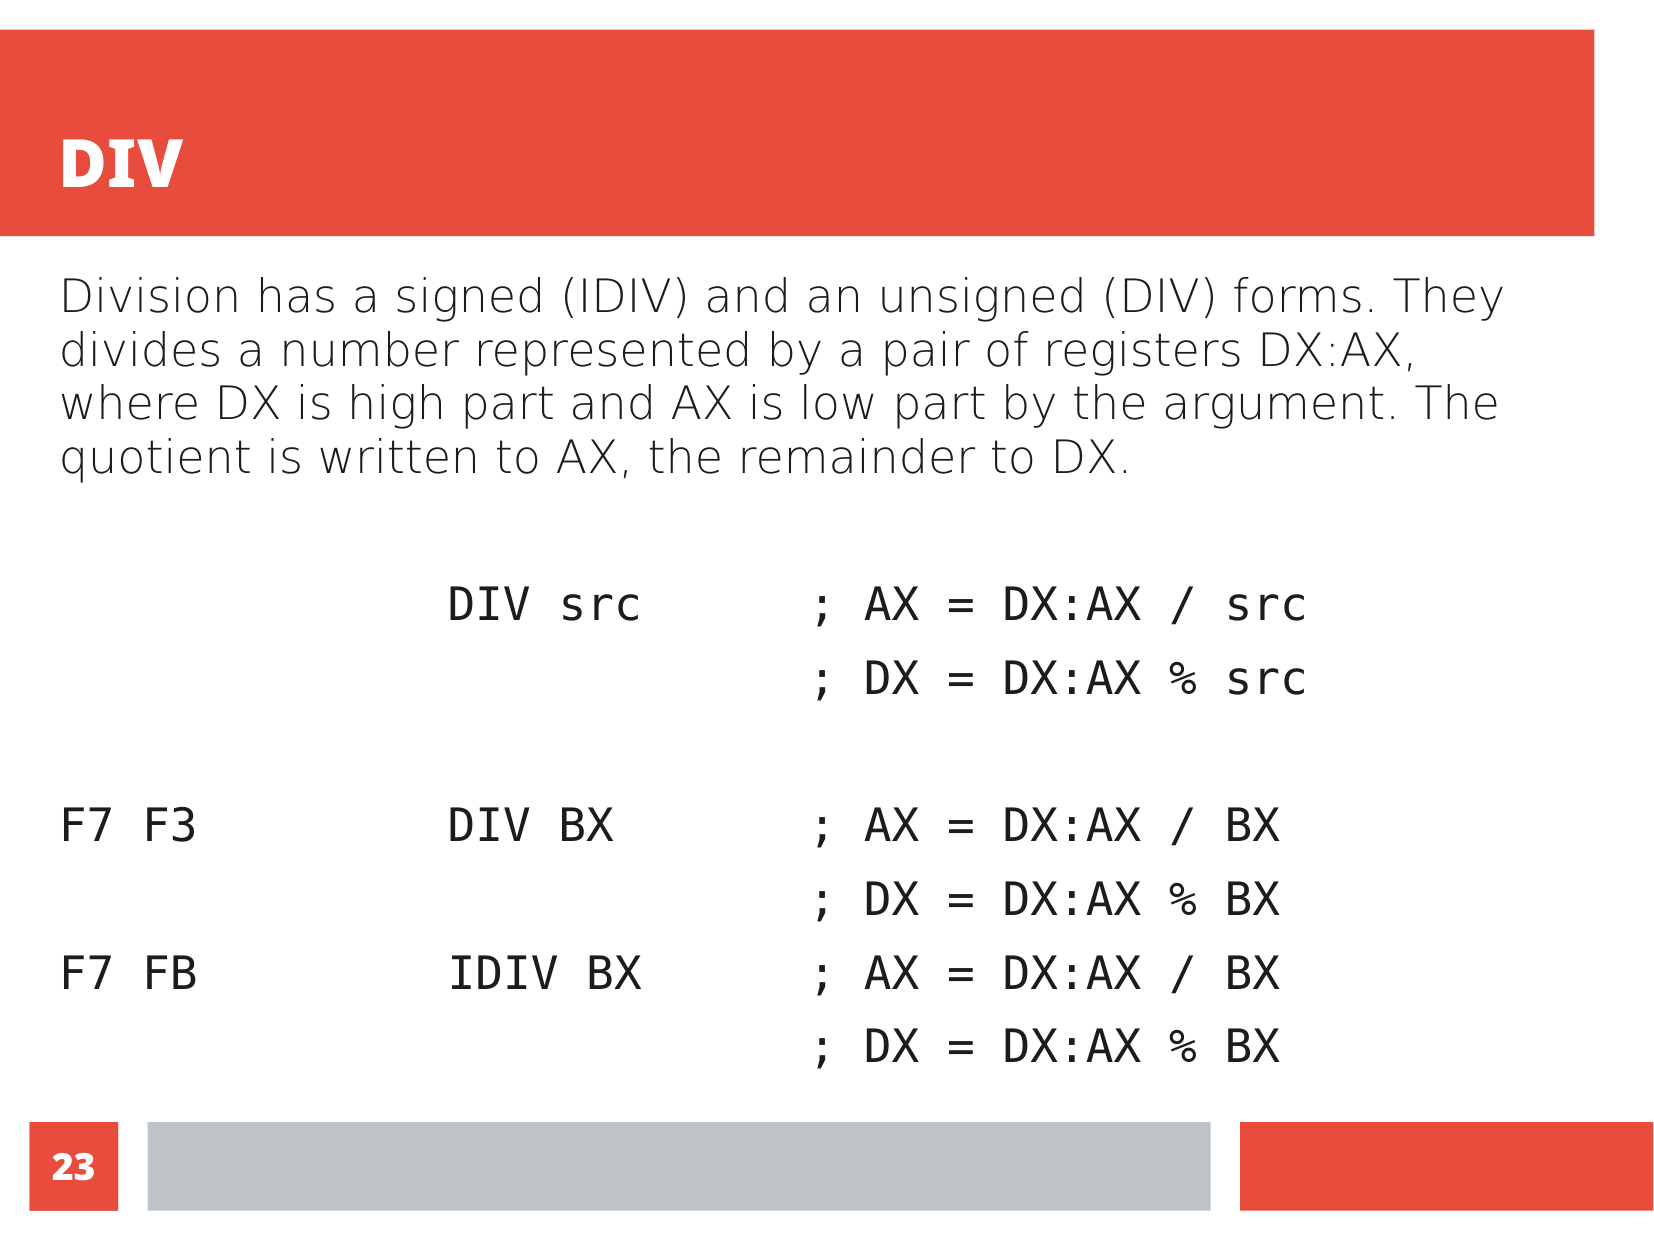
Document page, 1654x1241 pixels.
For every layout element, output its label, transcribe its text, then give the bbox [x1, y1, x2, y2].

list Division has a signed (IDIV) and an unsigned (DIV) forms. They divides a number represented by a pair of registers DX:AX, where DX is high part and AX is low part by the argument. The quotient is written to AX, the remainder to DX. DIV src ; AX = DX:AX / src ; DX = DX:AX % src F7 F3 DIV BX ; AX = DX:AX / BX ; DX = DX:AX % BX F7 FB IDIV BX ; AX = DX:AX / BX ; DX = DX:AX % BX [59, 270, 1565, 1093]
title DIV [59, 59, 1595, 207]
